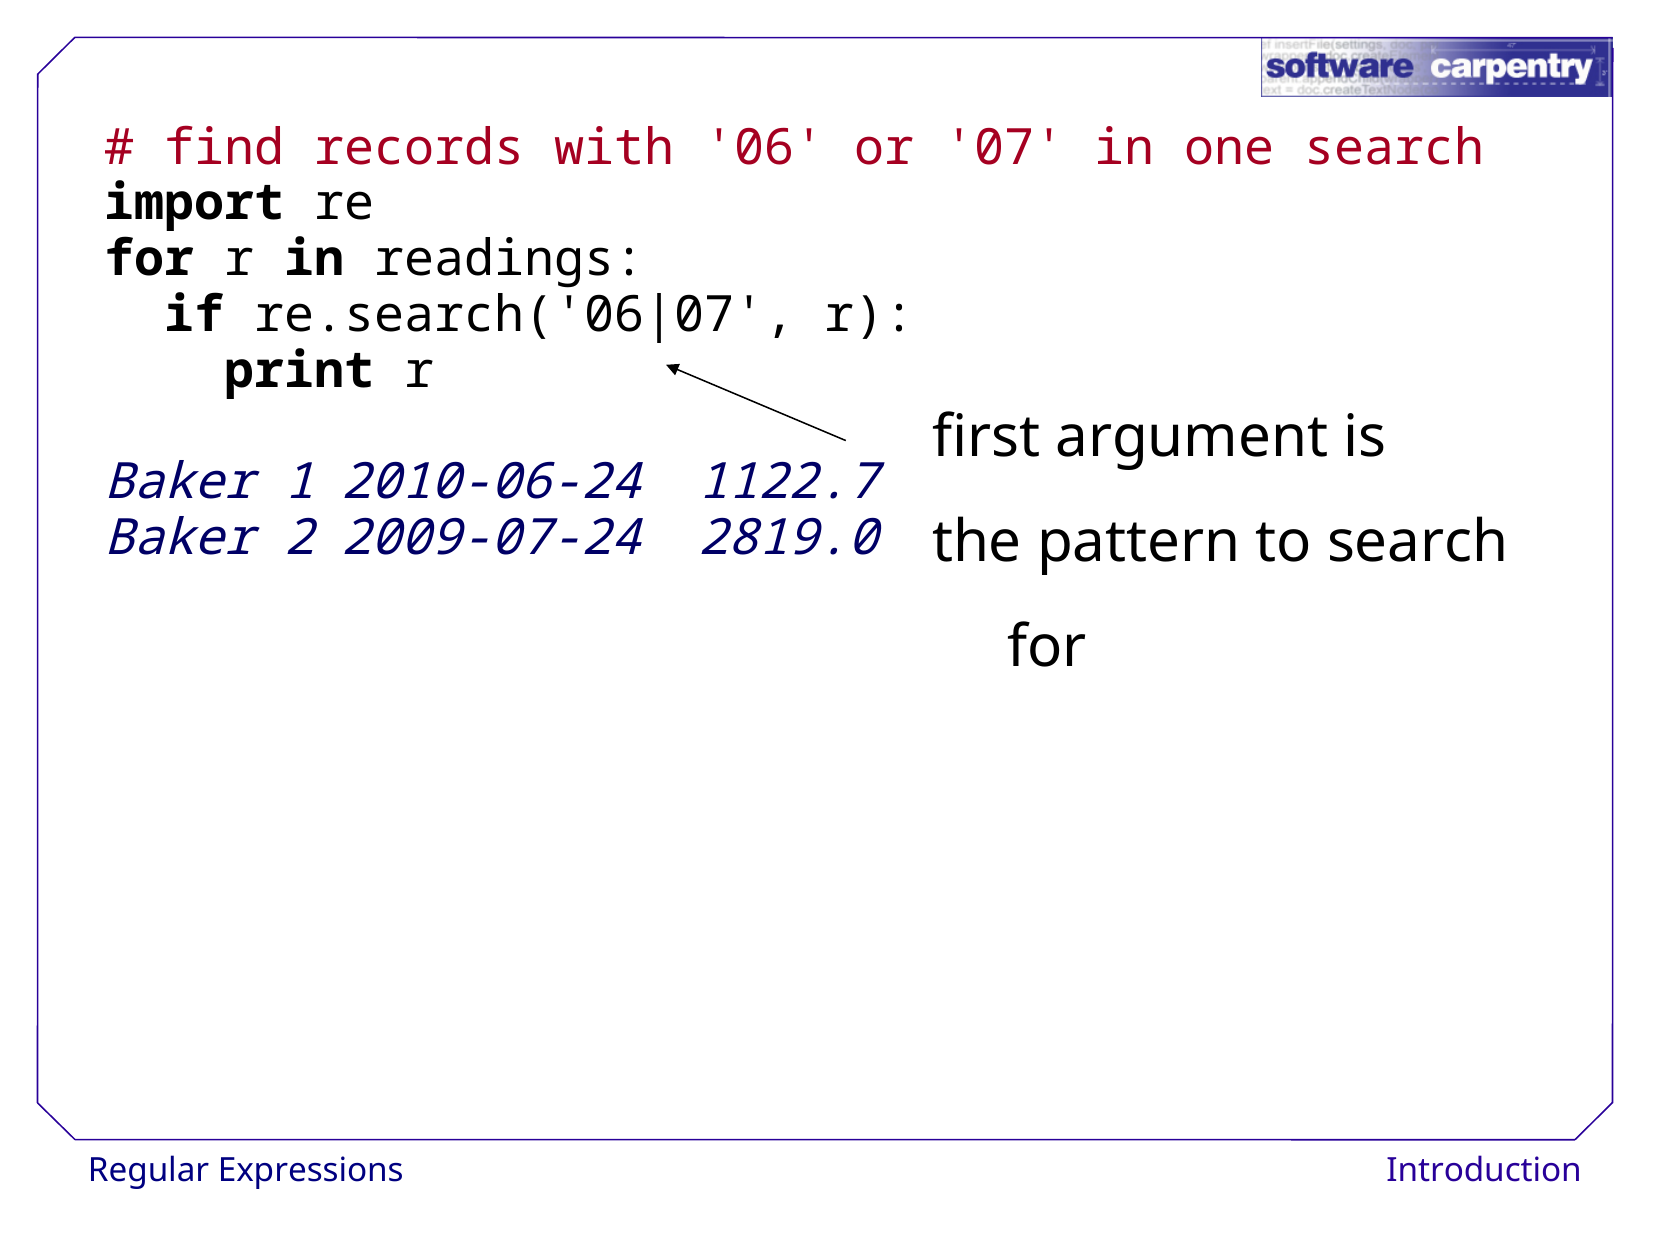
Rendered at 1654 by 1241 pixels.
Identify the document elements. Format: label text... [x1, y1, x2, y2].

picture [1261, 39, 1613, 97]
text_box first argument is the pattern to search for [917, 355, 1602, 686]
text_box # find records with '06' or '07' in one search import re for r in readings: if re.search('06|07', r): print r Baker 1 2010-06-24 1122.7 Baker 2 2009-07-24 2819.0 [89, 112, 1512, 999]
